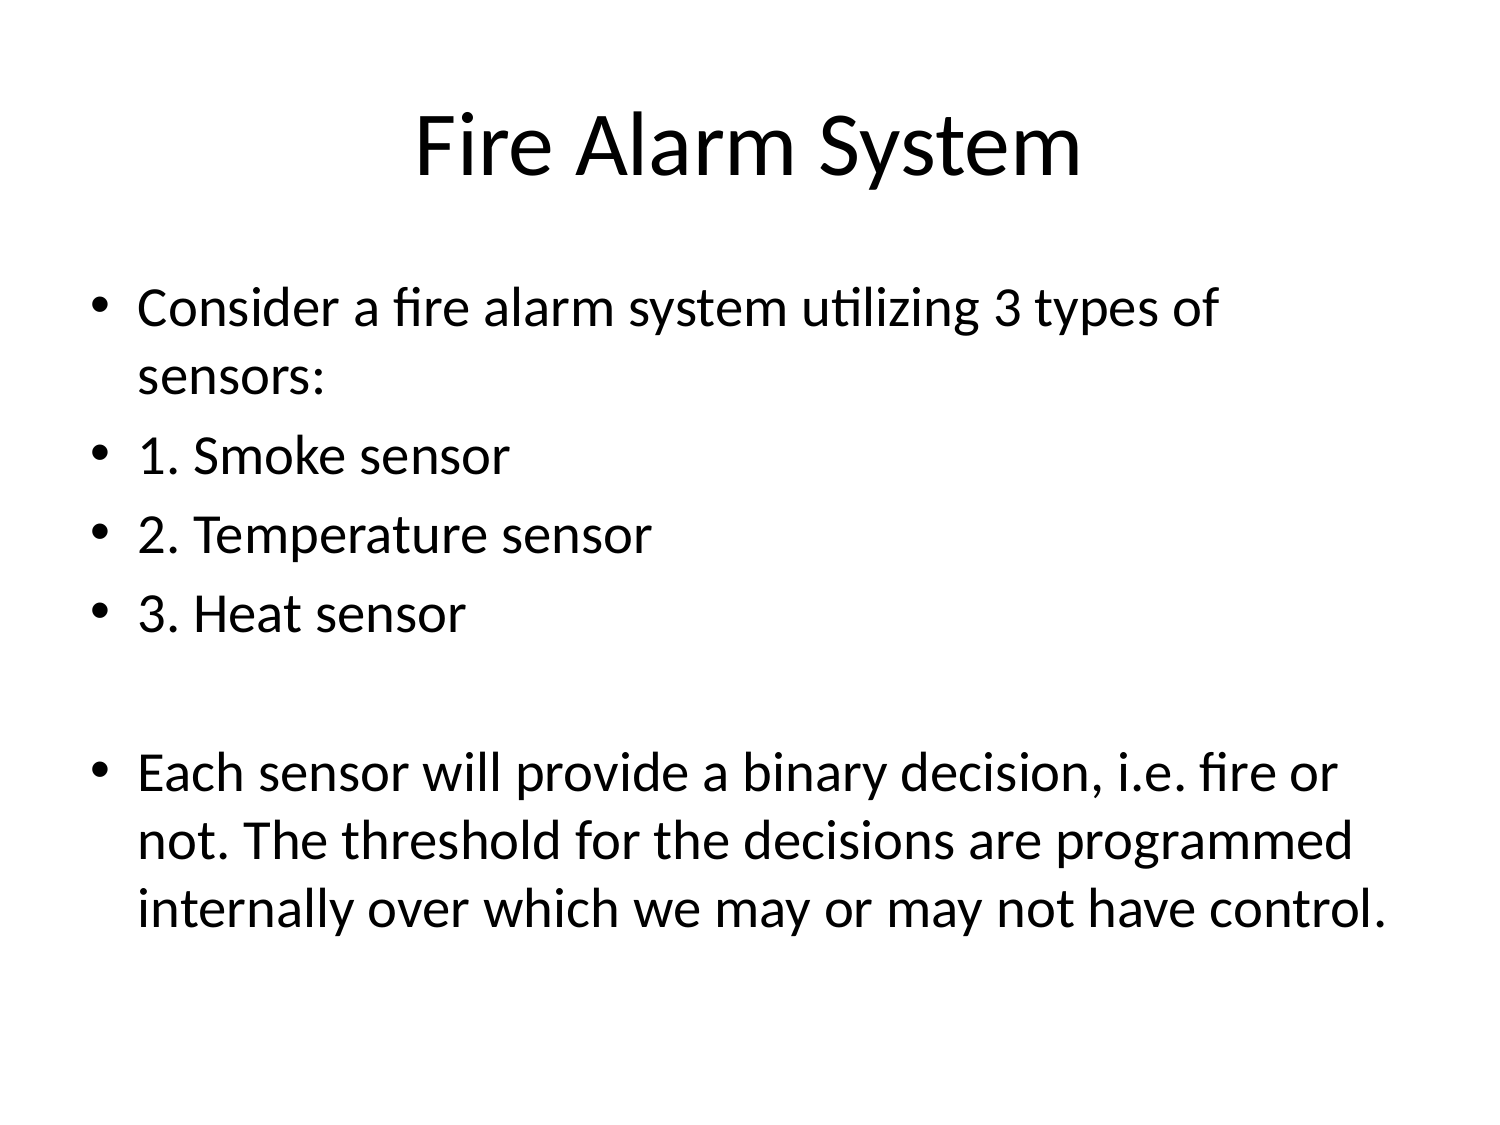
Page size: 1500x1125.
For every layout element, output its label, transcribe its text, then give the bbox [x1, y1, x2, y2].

list Consider a fire alarm system utilizing 3 types of sensors: 1. Smoke sensor 2. Temperature sensor 3. Heat sensor Each sensor will provide a binary decision, i.e. fire or not. The threshold for the decisions are programmed internally over which we may or may not have control. [75, 262, 1425, 1005]
title Fire Alarm System [75, 45, 1425, 233]
